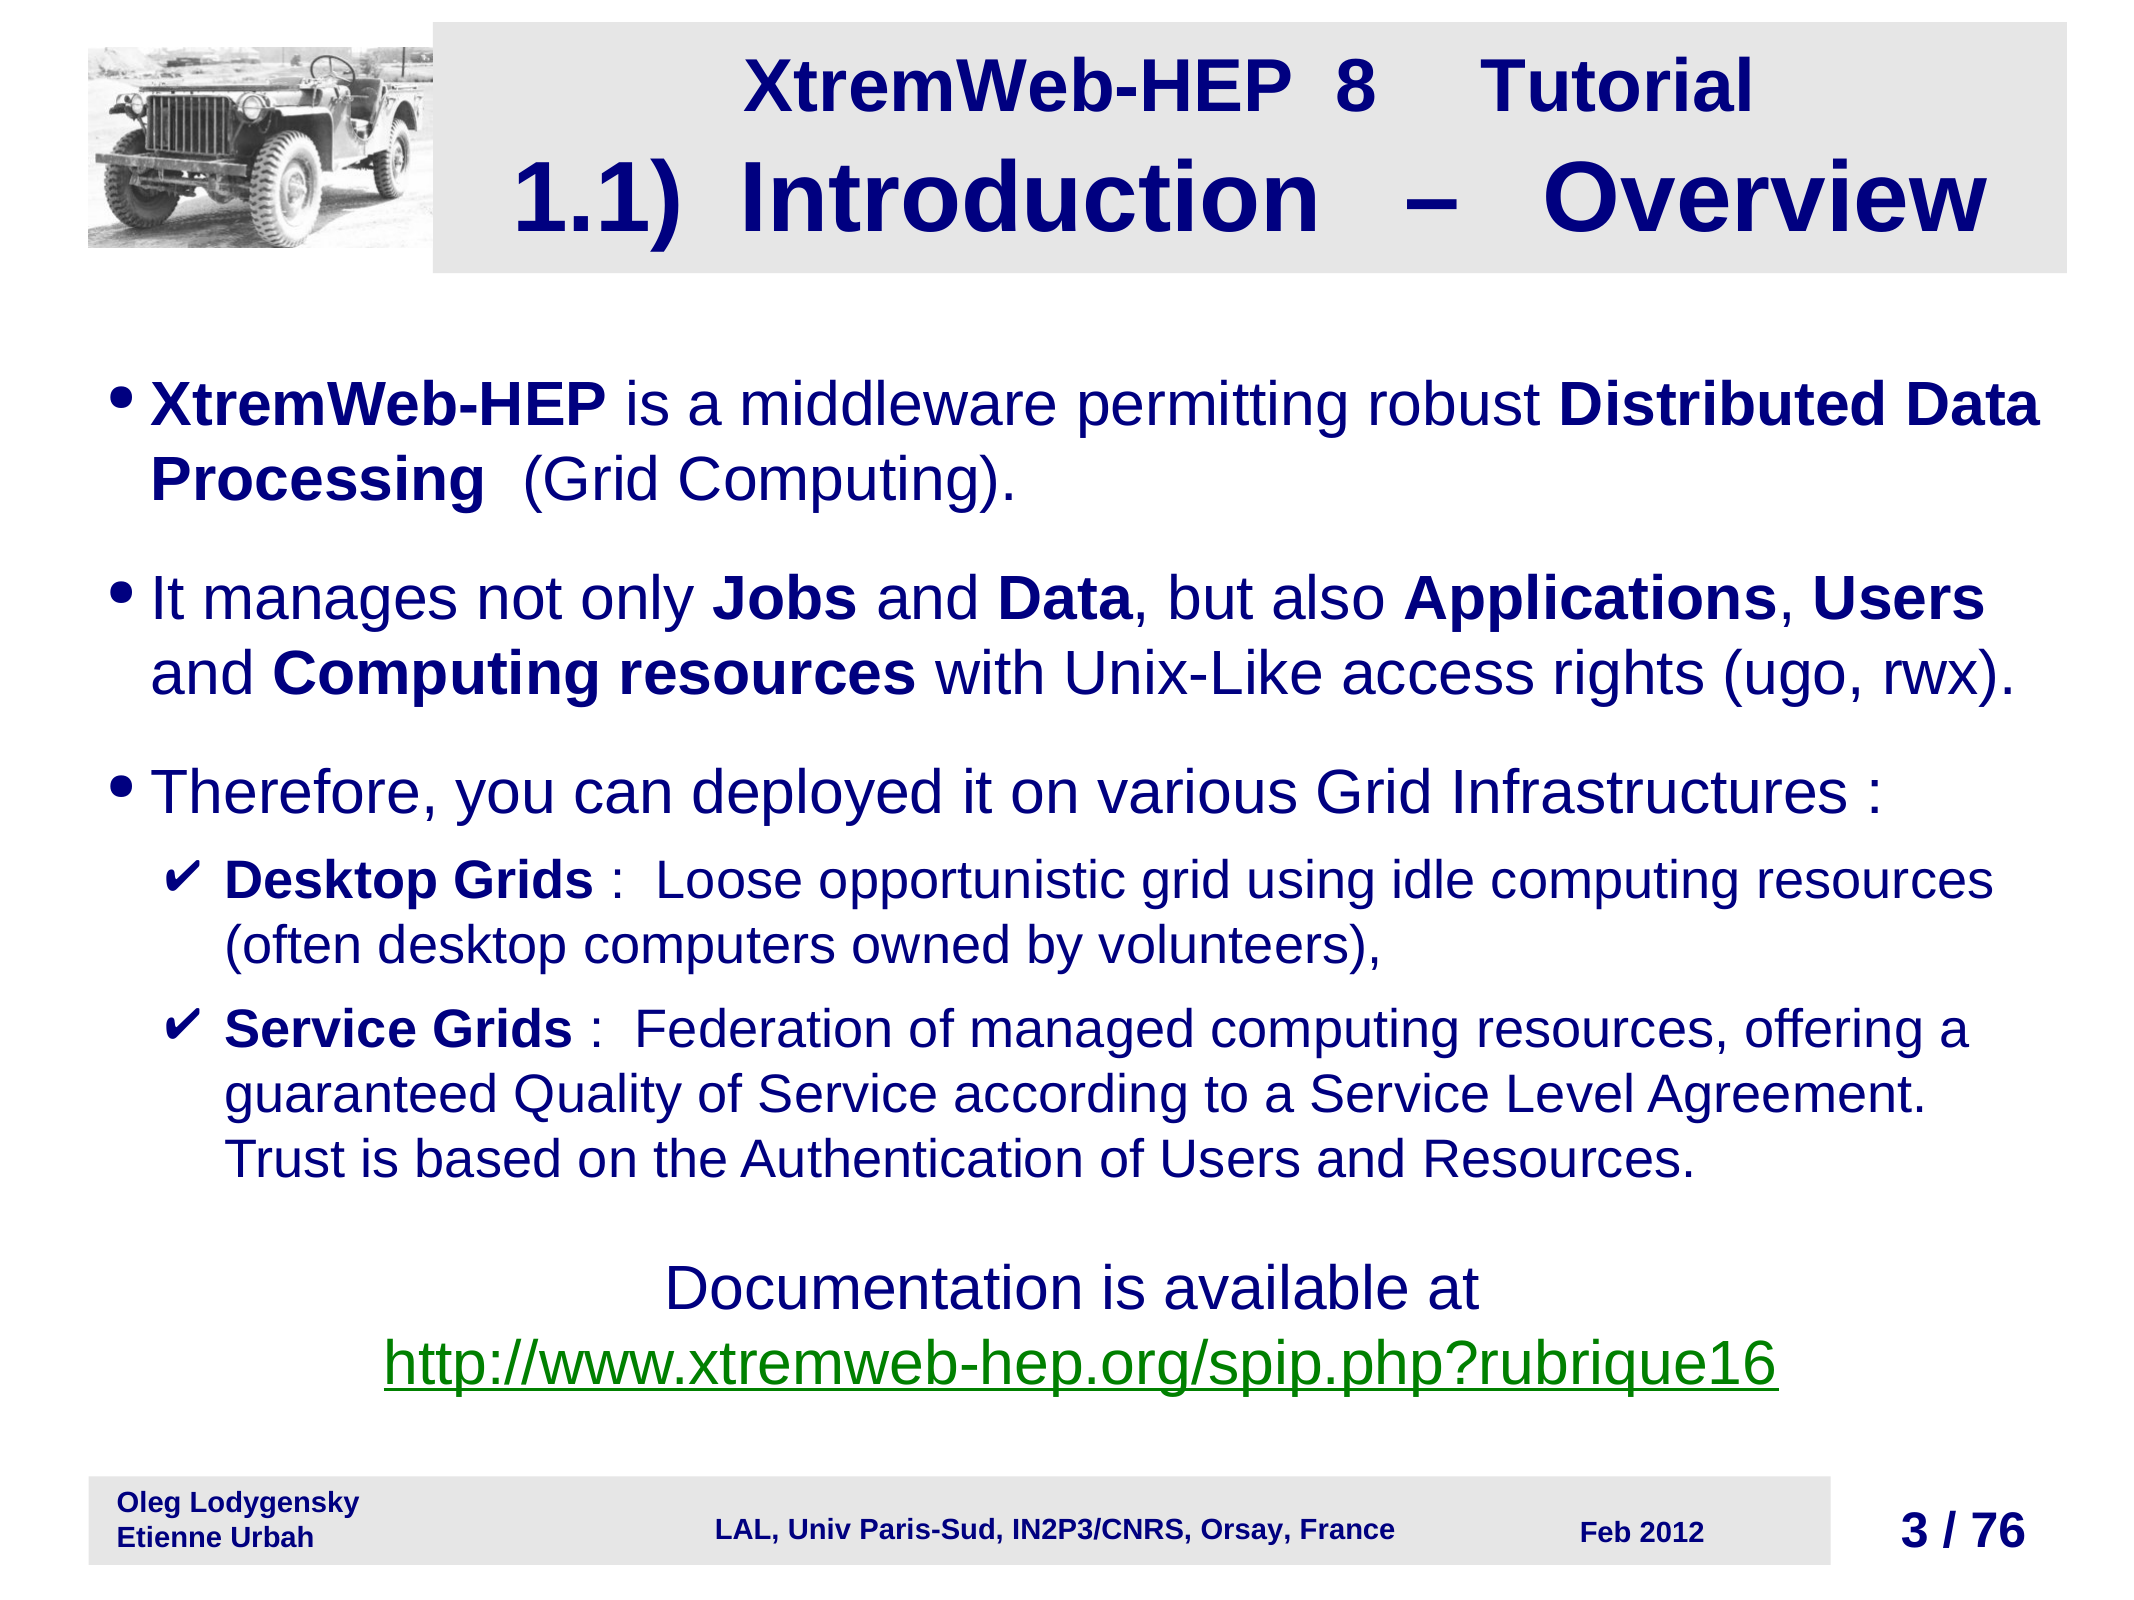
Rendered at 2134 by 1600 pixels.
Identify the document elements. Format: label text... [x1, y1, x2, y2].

title 1.1) Introduction – Overview [442, 118, 2067, 266]
picture [88, 47, 433, 248]
list XtremWeb-HEP is a middleware permitting robust Distributed Data Processing (Grid Computing). It manages not only Jobs and Data, but also Applications, Users and Computing resources with Unix-Like access rights (ugo, rwx). Therefore, you can deployed it on various Grid Infrastructures : Desktop Grids : Loose opportunistic grid using idle computing resources (often desktop computers owned by volunteers), Service Grids : Federation of managed computing resources, offering a guaranteed Quality of Service according to a Service Level Agreement. Trust is based on the Authentication of Users and Resources. Documentation is available at http://www.xtremweb-hep.org/spip.php?rubrique16 [88, 354, 2084, 1437]
